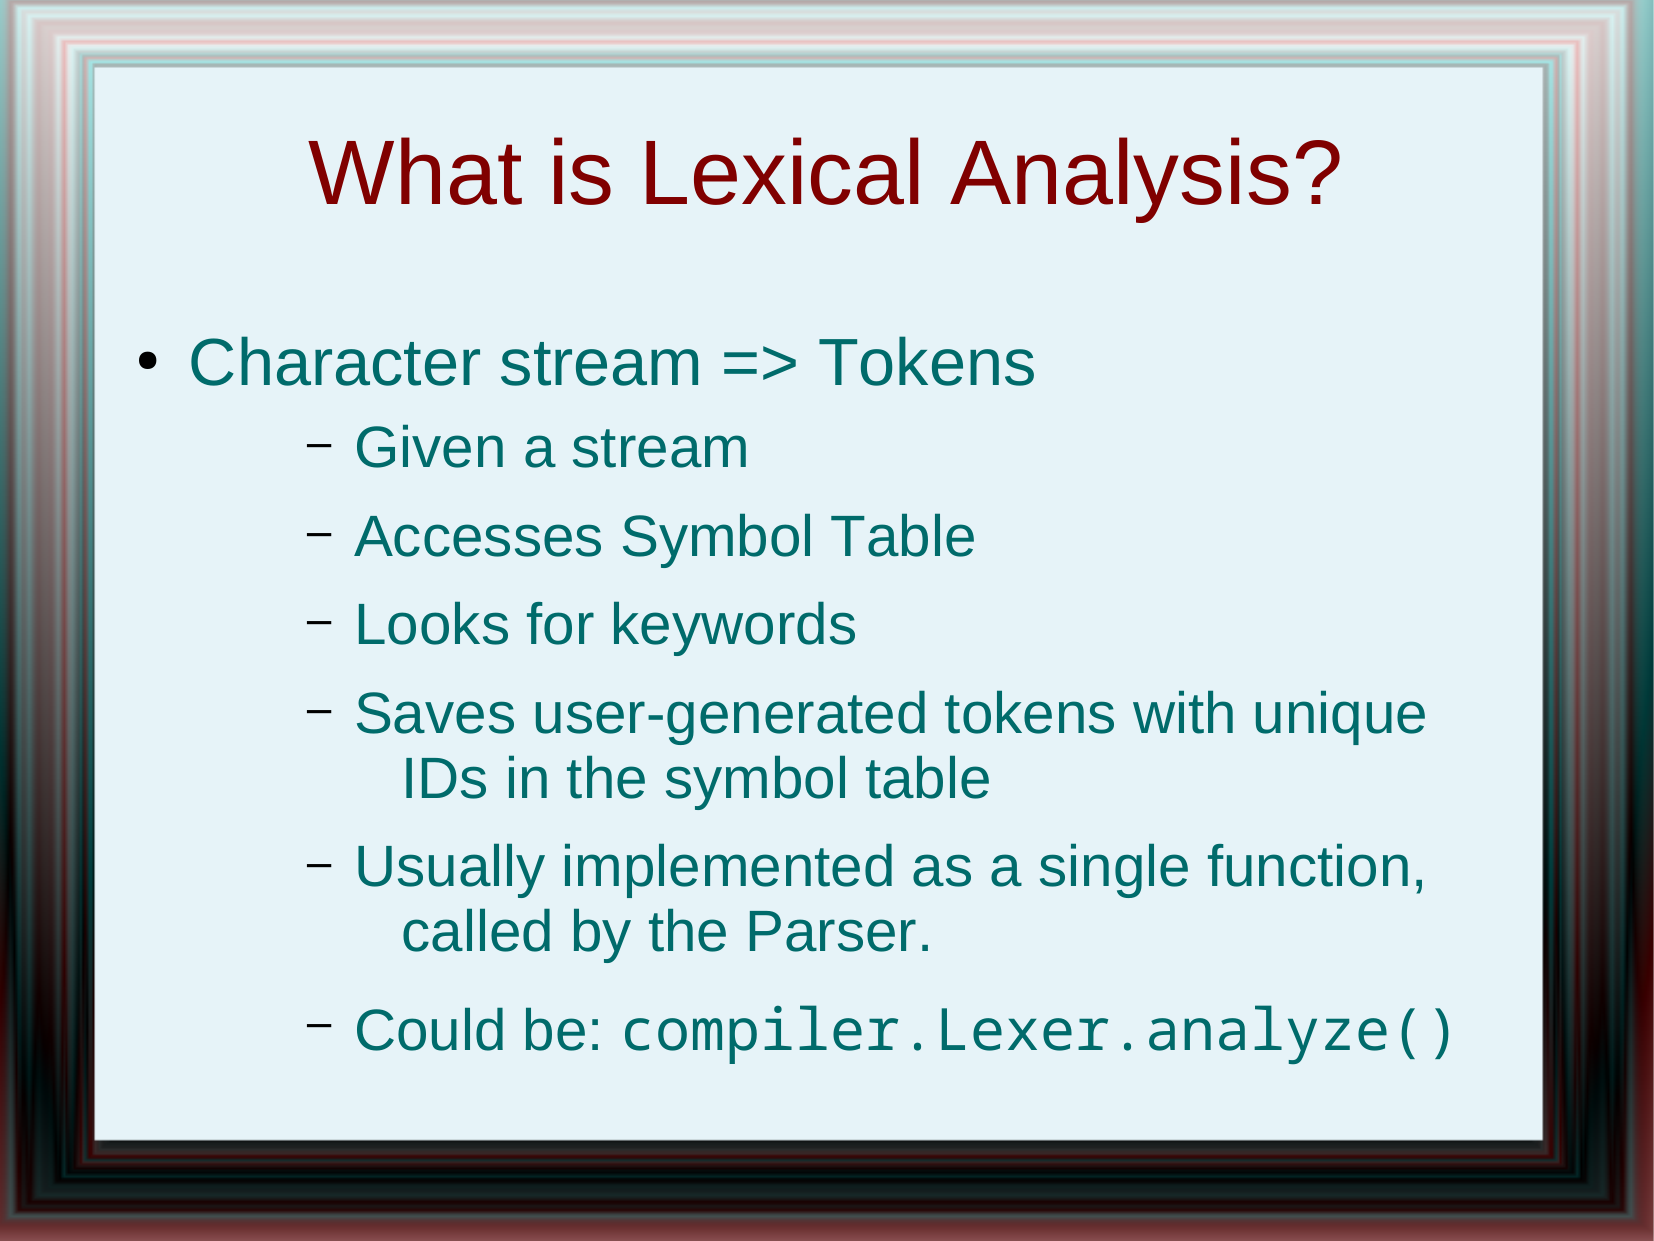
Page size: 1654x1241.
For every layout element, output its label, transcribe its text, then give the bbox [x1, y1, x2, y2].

title What is Lexical Analysis? [118, 88, 1536, 257]
picture [0, 0, 1654, 1241]
list Character stream => Tokens Given a stream Accesses Symbol Table Looks for keywords Saves user-generated tokens with unique IDs in the symbol table Usually implemented as a single function, called by the Parser. Could be: compiler.Lexer.analyze() [118, 324, 1506, 1241]
